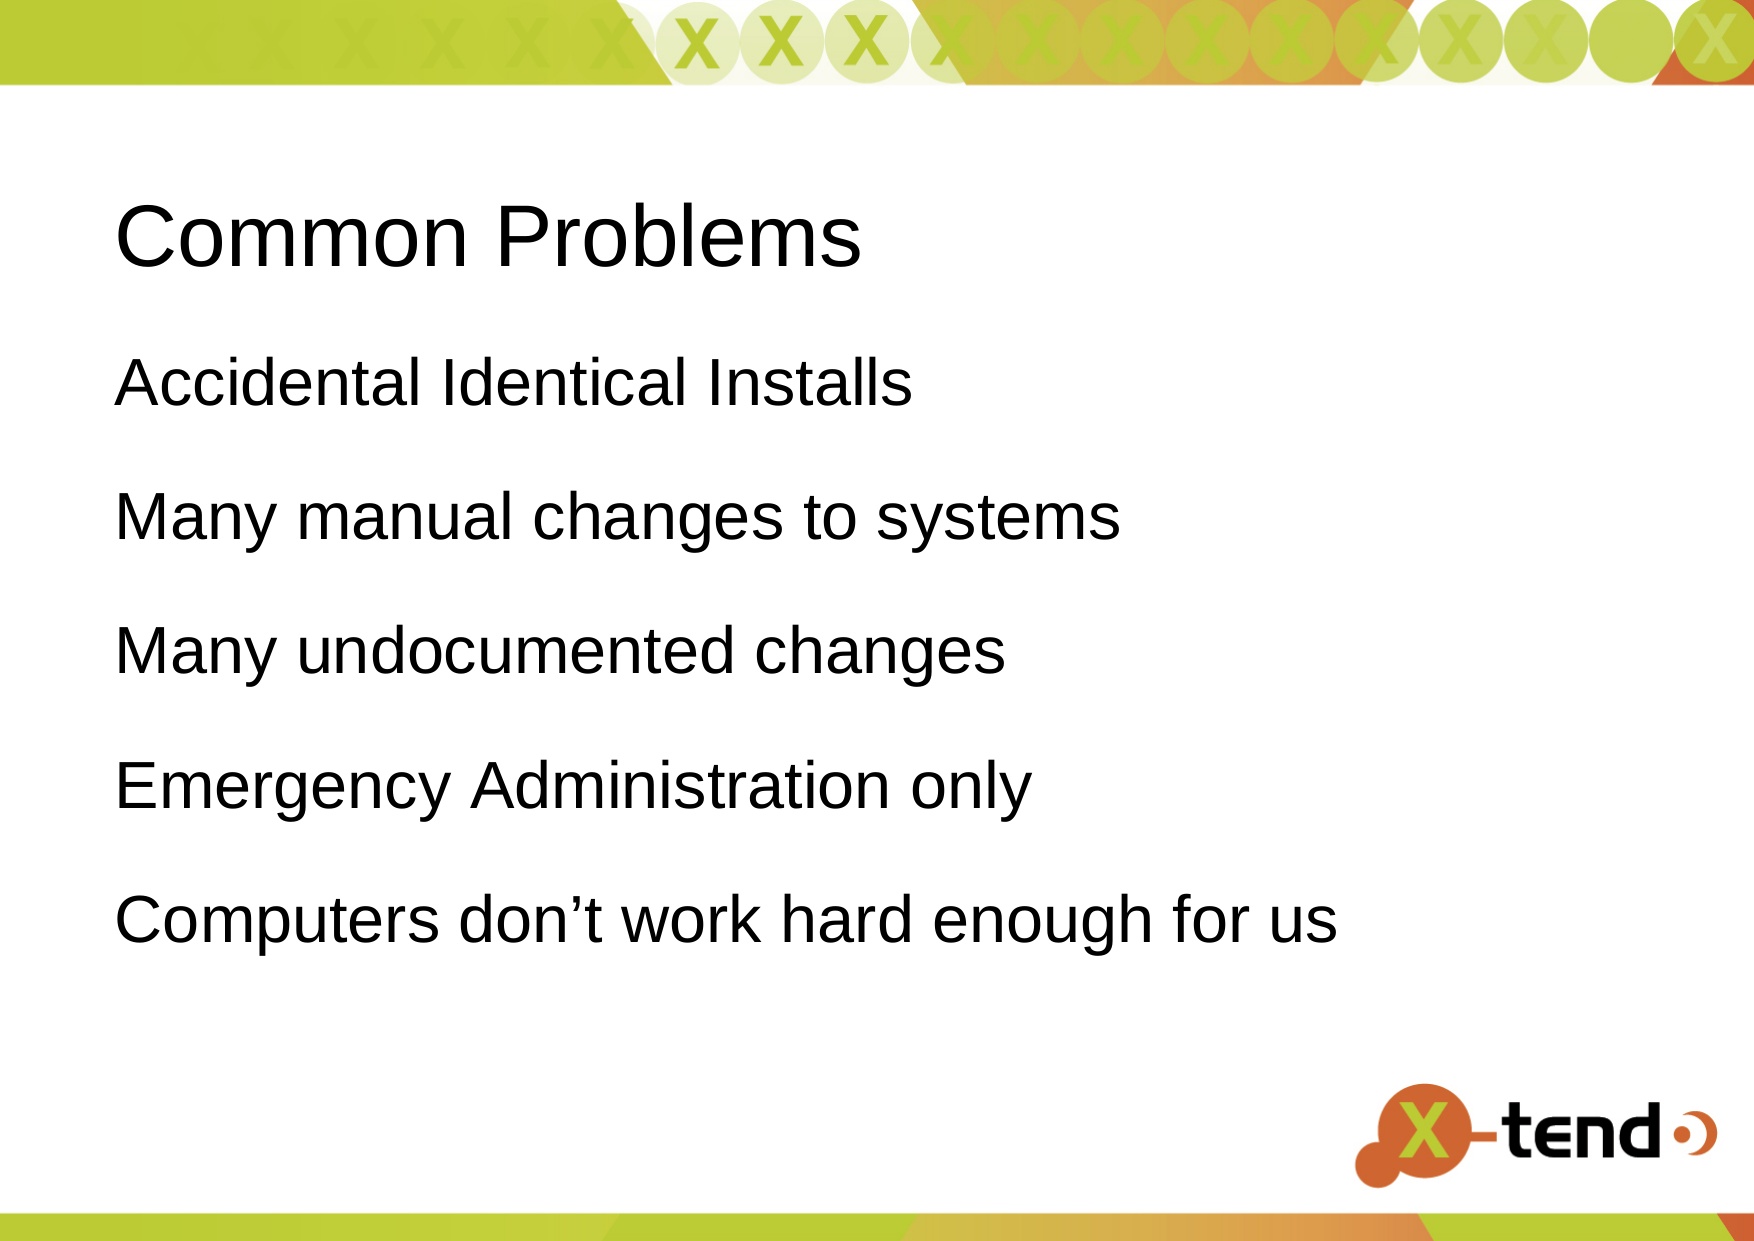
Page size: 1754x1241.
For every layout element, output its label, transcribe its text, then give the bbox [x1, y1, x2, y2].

picture [0, 0, 1754, 1241]
list Common Problems Accidental Identical Installs Many manual changes to systems Many undocumented changes Emergency Administration only Computers don’t work hard enough for us [114, 134, 1613, 1241]
